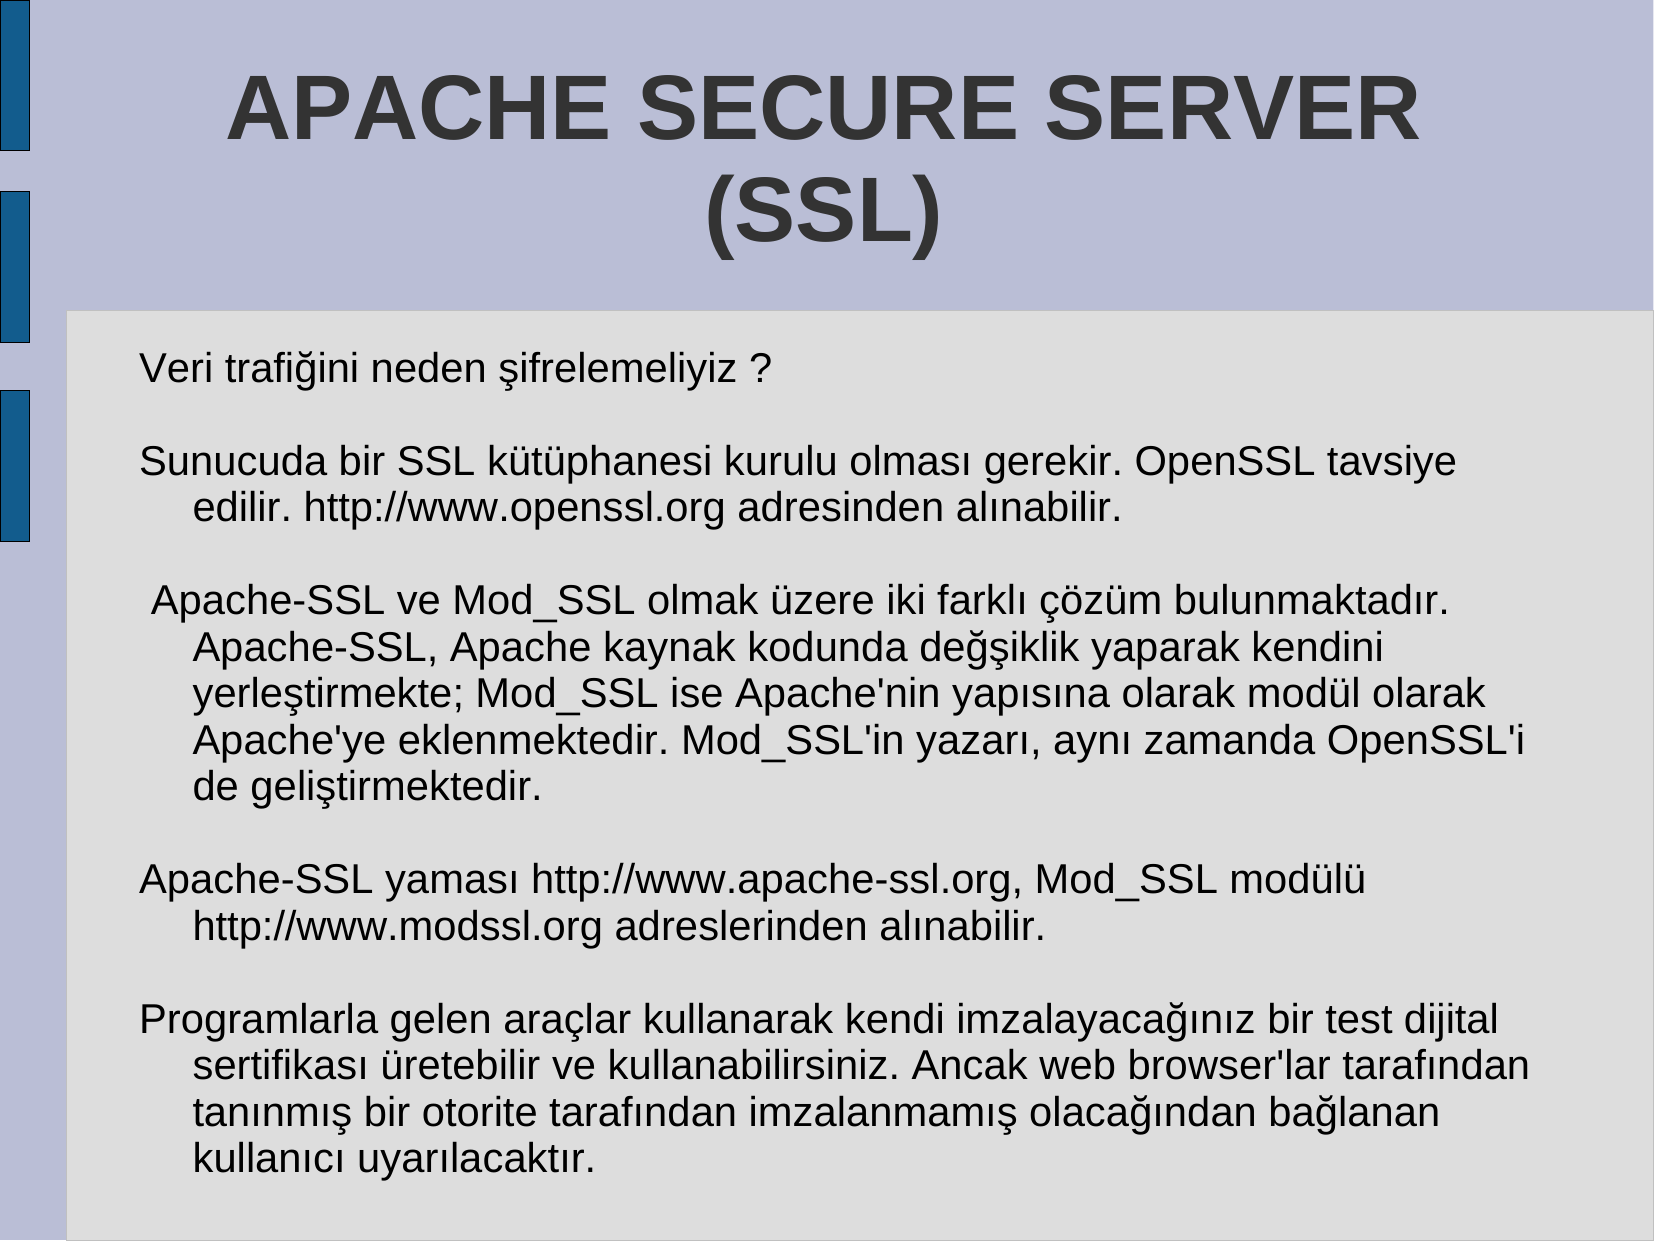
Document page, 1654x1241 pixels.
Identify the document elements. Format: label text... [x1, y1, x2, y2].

title APACHE SECURE SERVER (SSL) [118, 51, 1531, 266]
list Veri trafiğini neden şifrelemeliyiz ? Sunucuda bir SSL kütüphanesi kurulu olması gerekir. OpenSSL tavsiye edilir. http://www.openssl.org adresinden alınabilir. Apache-SSL ve Mod_SSL olmak üzere iki farklı çözüm bulunmaktadır. Apache-SSL, Apache kaynak kodunda değşiklik yaparak kendini yerleştirmekte; Mod_SSL ise Apache'nin yapısına olarak modül olarak Apache'ye eklenmektedir. Mod_SSL'in yazarı, aynı zamanda OpenSSL'i de geliştirmektedir. Apache-SSL yaması http://www.apache-ssl.org, Mod_SSL modülü http://www.modssl.org adreslerinden alınabilir. Programlarla gelen araçlar kullanarak kendi imzalayacağınız bir test dijital sertifikası üretebilir ve kullanabilirsiniz. Ancak web browser'lar tarafından tanınmış bir otorite tarafından imzalanmamış olacağından bağlanan kullanıcı uyarılacaktır. [121, 344, 1534, 1218]
